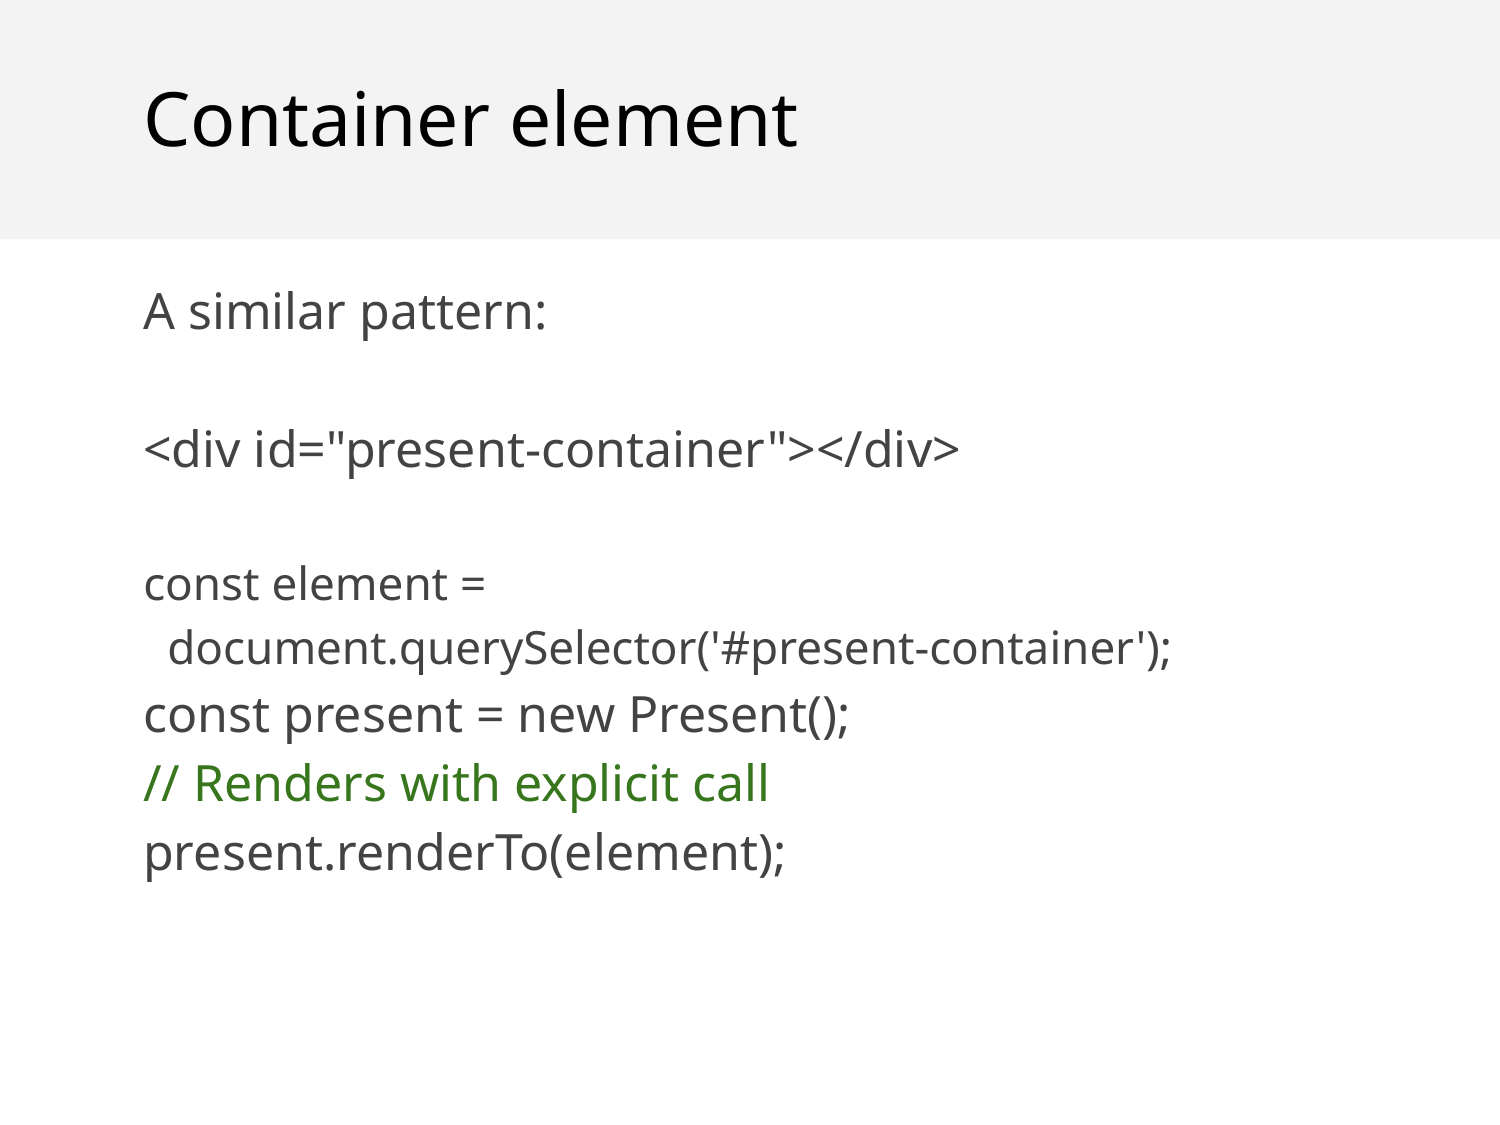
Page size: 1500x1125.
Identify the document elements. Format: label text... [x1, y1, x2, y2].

list A similar pattern: <div id="present-container"></div> const element = document.querySelector('#present-container'); const present = new Present(); // Renders with explicit call present.renderTo(element); [128, 255, 1372, 1004]
title Container element [128, 56, 1372, 183]
